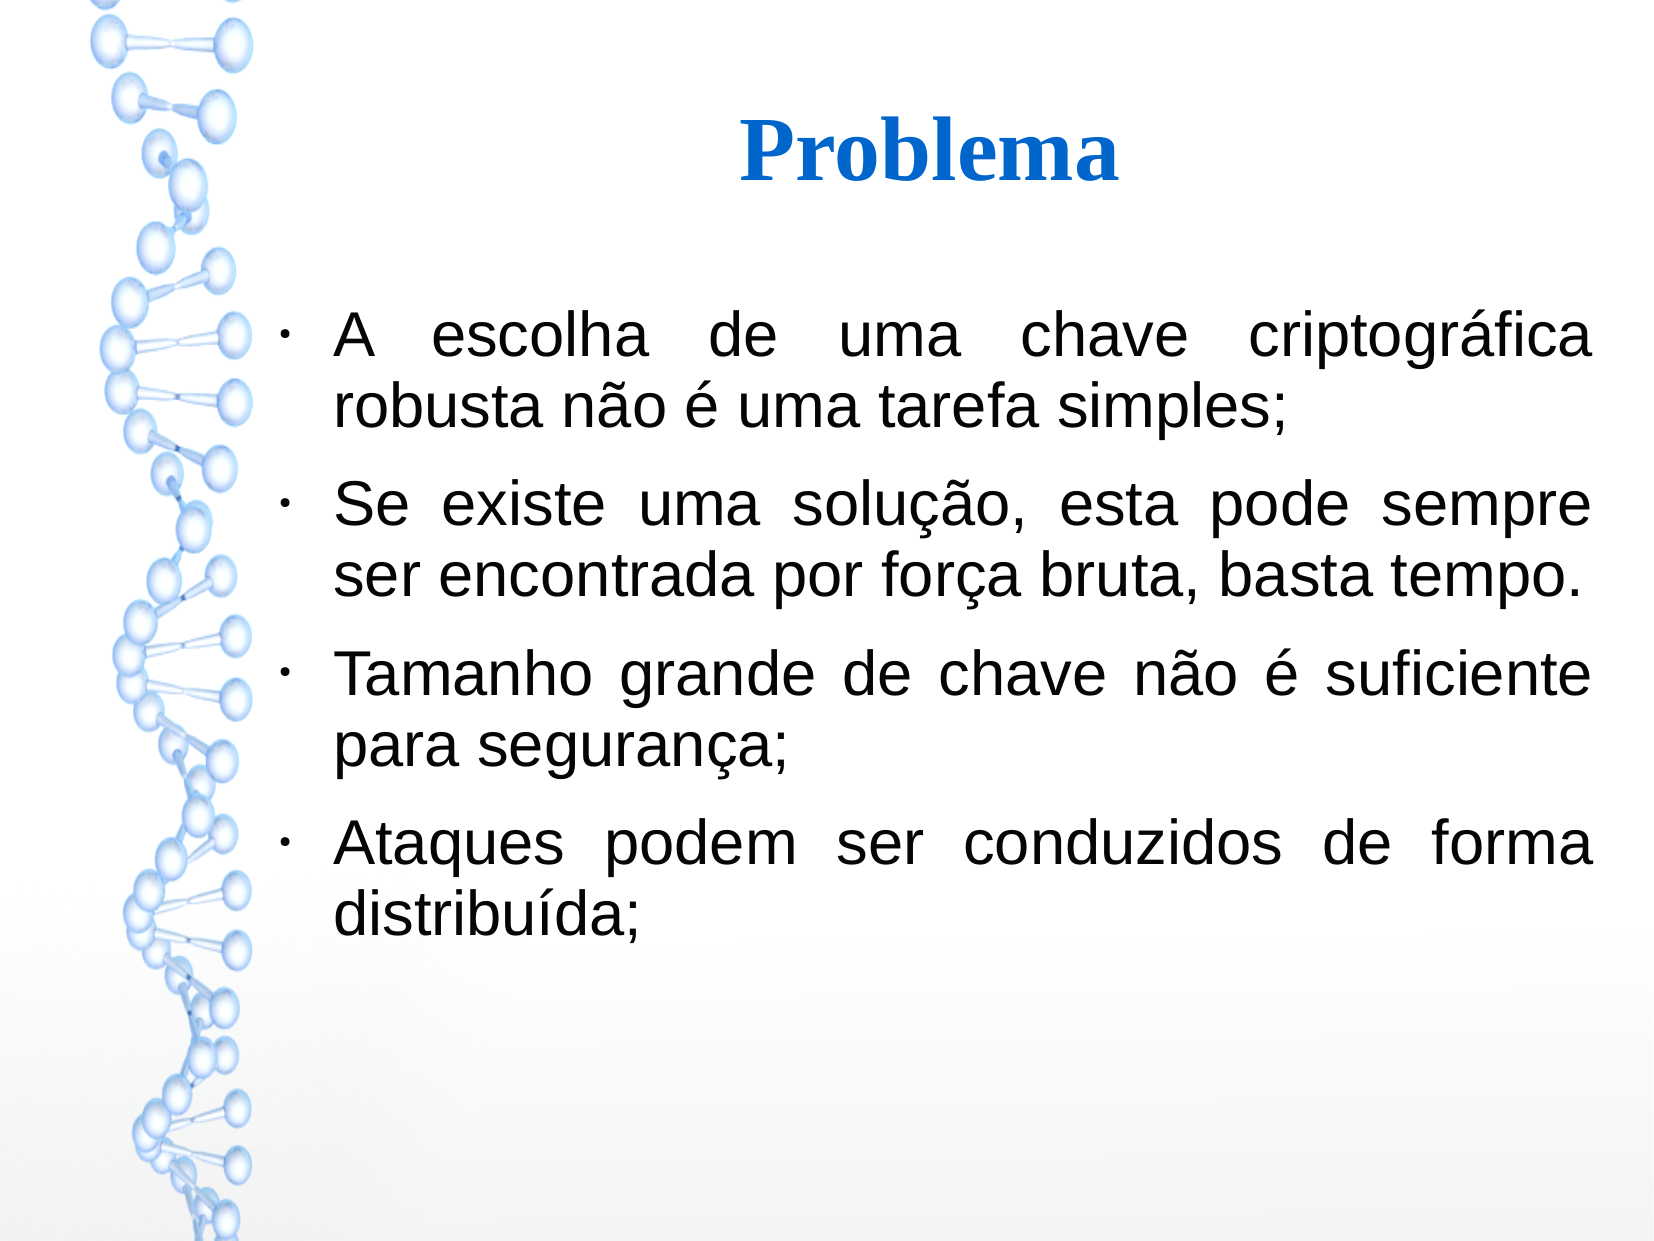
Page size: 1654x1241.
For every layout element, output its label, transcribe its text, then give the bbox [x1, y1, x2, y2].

list A escolha de uma chave criptográfica robusta não é uma tarefa simples; Se existe uma solução, esta pode sempre ser encontrada por força bruta, basta tempo. Tamanho grande de chave não é suficiente para segurança; Ataques podem ser conduzidos de forma distribuída; [265, 299, 1595, 1019]
picture [0, 0, 1654, 1241]
title Problema [265, 47, 1595, 252]
